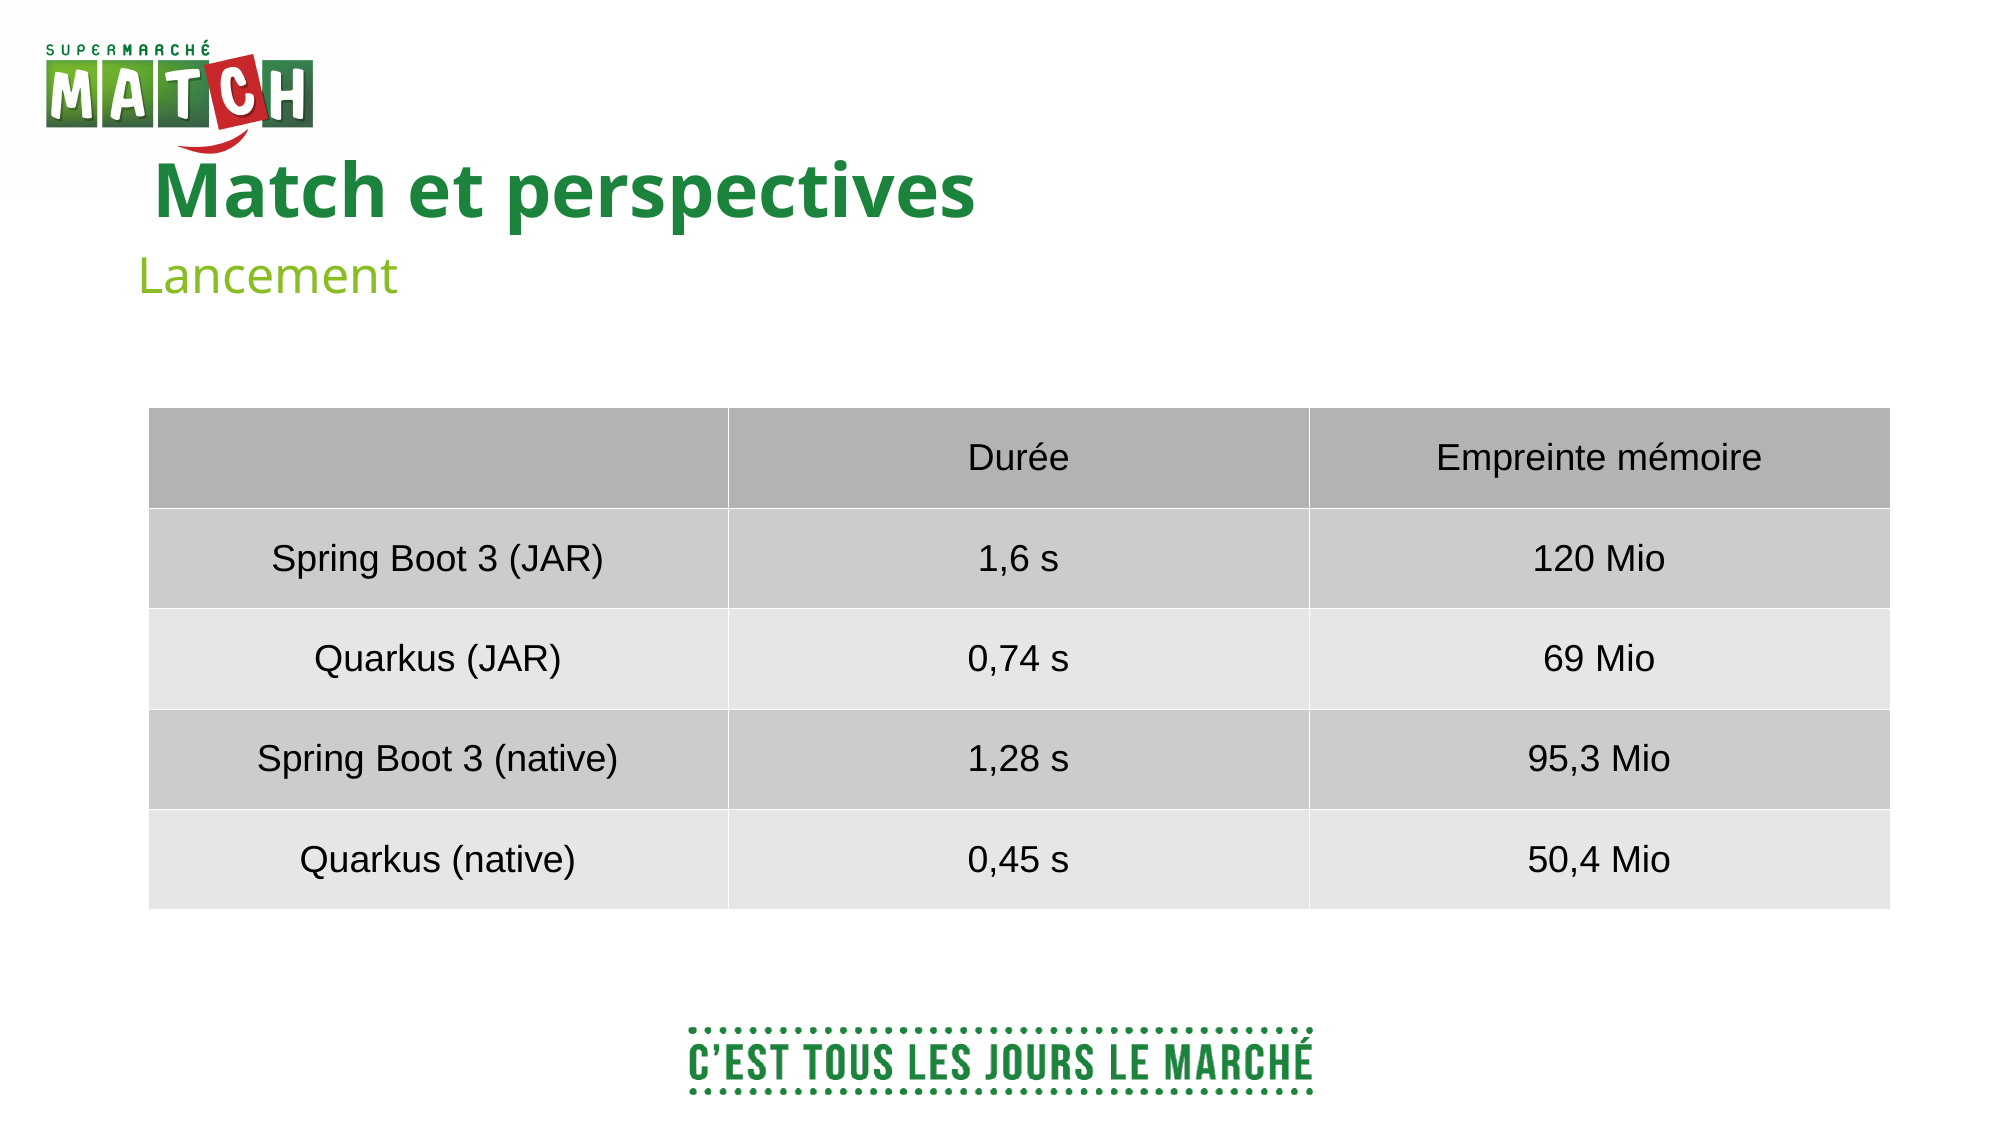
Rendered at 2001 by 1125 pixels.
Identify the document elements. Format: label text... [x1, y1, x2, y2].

table_header Empreinte mémoire [1310, 408, 1890, 508]
list Lancement [137, 249, 980, 608]
picture [4, 2, 355, 196]
table_cell 0,45 s [729, 810, 1309, 909]
table_cell 95,3 Mio [1310, 710, 1890, 809]
table_cell 0,74 s [729, 609, 1309, 709]
table_cell Spring Boot 3 (native) [149, 710, 728, 809]
table_cell Quarkus (JAR) [149, 609, 728, 709]
table_cell 1,6 s [729, 509, 1309, 608]
table_cell Quarkus (native) [149, 810, 728, 909]
picture [685, 1024, 1315, 1098]
table_cell 69 Mio [1310, 609, 1890, 709]
table_cell 120 Mio [1310, 509, 1890, 608]
table_header [149, 408, 728, 508]
table_cell 1,28 s [729, 710, 1309, 809]
title Match et perspectives [137, 137, 1863, 250]
table_cell 50,4 Mio [1310, 810, 1890, 909]
table_cell Spring Boot 3 (JAR) [149, 509, 728, 608]
table_header Durée [729, 408, 1309, 508]
